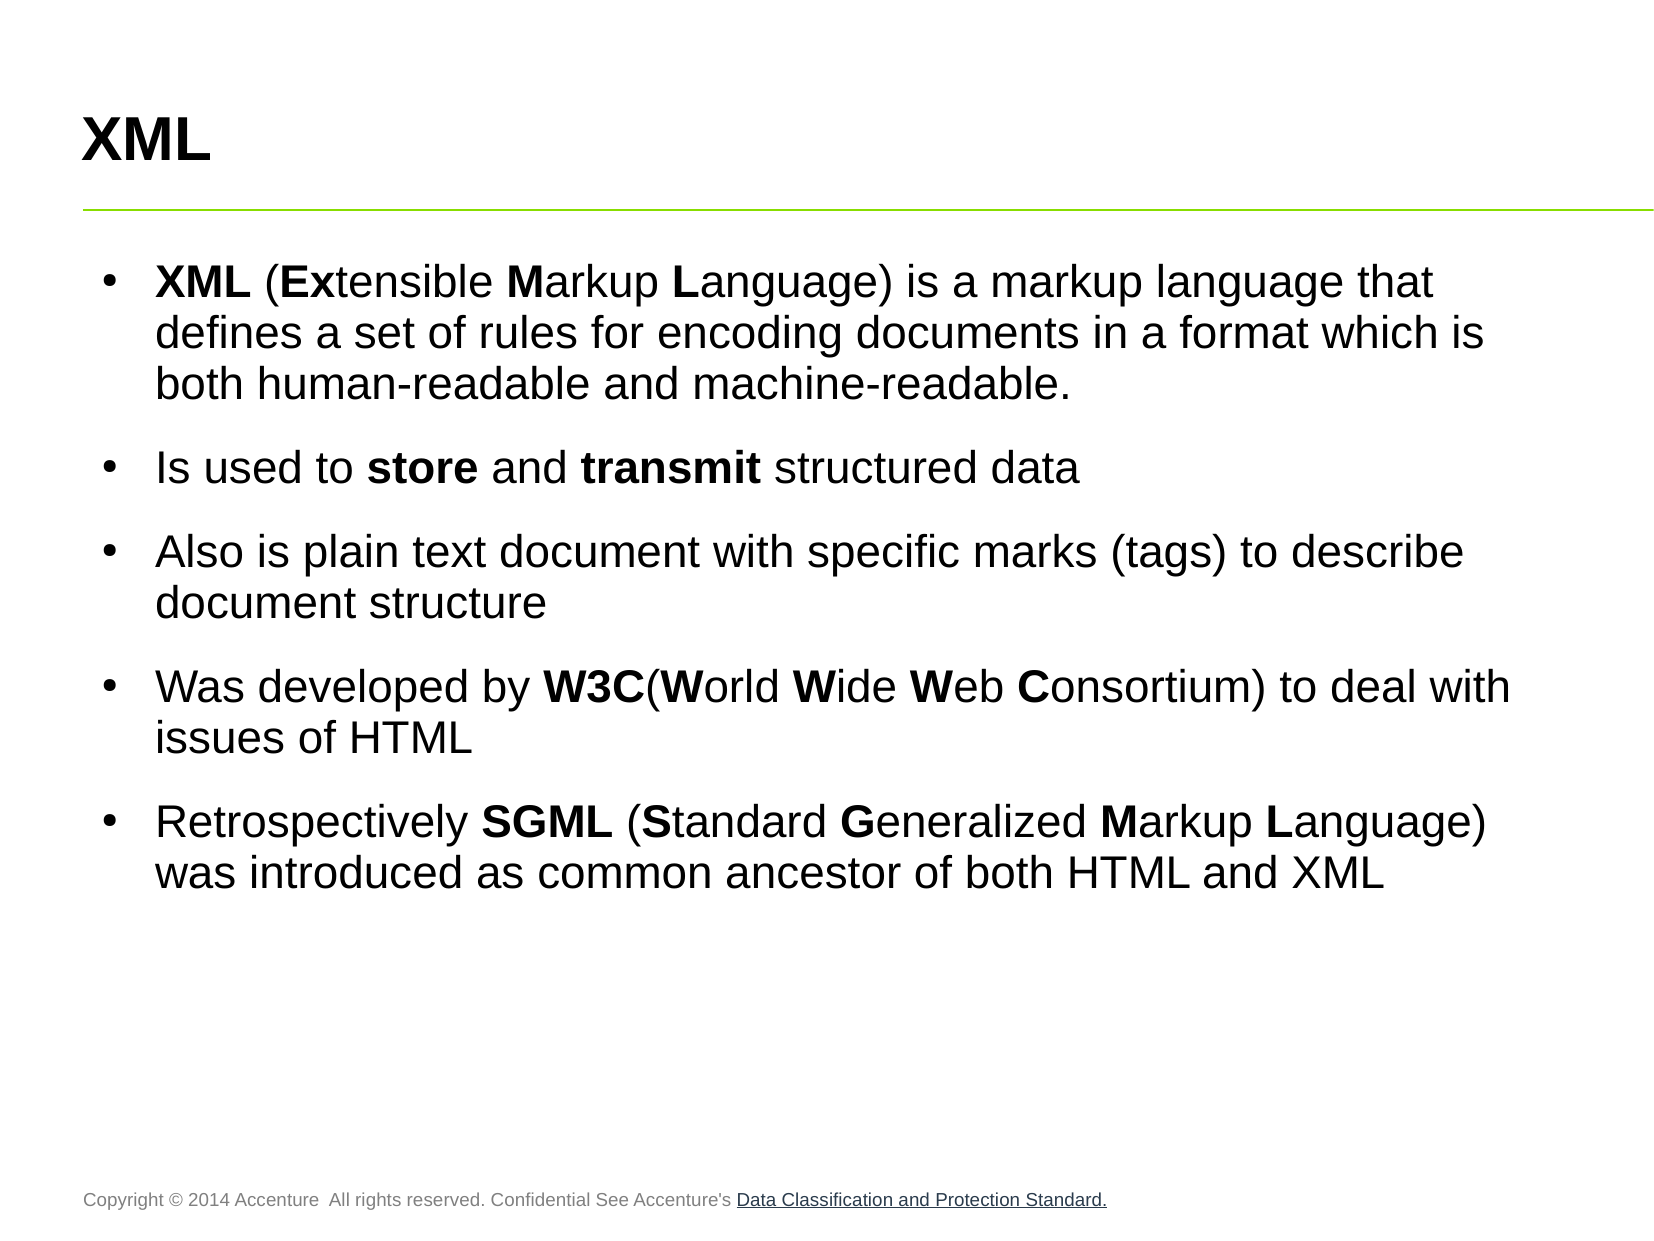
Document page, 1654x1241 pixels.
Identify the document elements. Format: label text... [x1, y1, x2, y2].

title XML [81, 68, 1654, 211]
list XML (Extensible Markup Language) is a markup language that defines a set of rules for encoding documents in a format which is both human-readable and machine-readable. Is used to store and transmit structured data Also is plain text document with specific marks (tags) to describe document structure Was developed by W3C(World Wide Web Consortium) to deal with issues of HTML Retrospectively SGML (Standard Generalized Markup Language) was introduced as common ancestor of both HTML and XML [84, 255, 1573, 1166]
